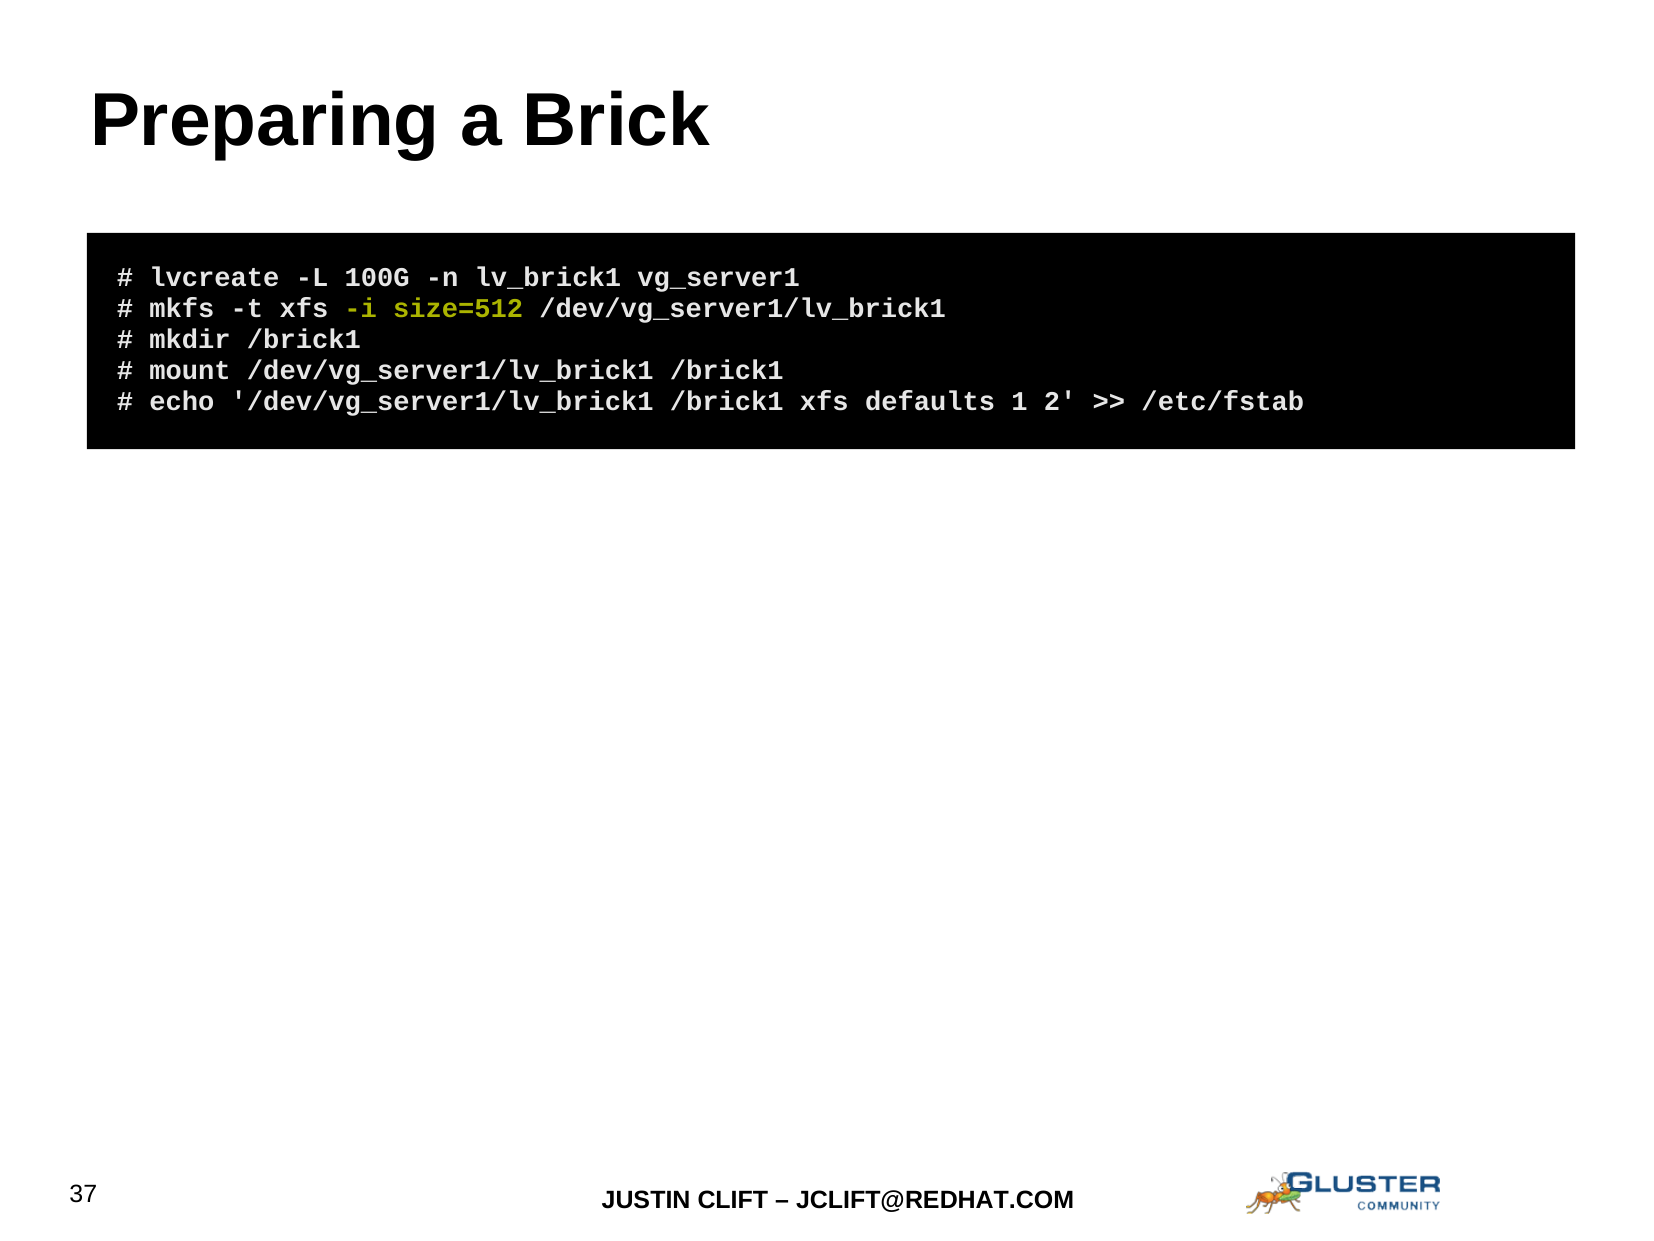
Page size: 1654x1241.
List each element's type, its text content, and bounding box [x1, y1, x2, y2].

list # lvcreate -L 100G -n lv_brick1 vg_server1 # mkfs -t xfs -i size=512 /dev/vg_server1/lv_brick1 # mkdir /brick1 # mount /dev/vg_server1/lv_brick1 /brick1 # echo '/dev/vg_server1/lv_brick1 /brick1 xfs defaults 1 2' >> /etc/fstab [86, 232, 1576, 450]
picture [1246, 1170, 1440, 1215]
title Preparing a Brick [90, 15, 1579, 223]
